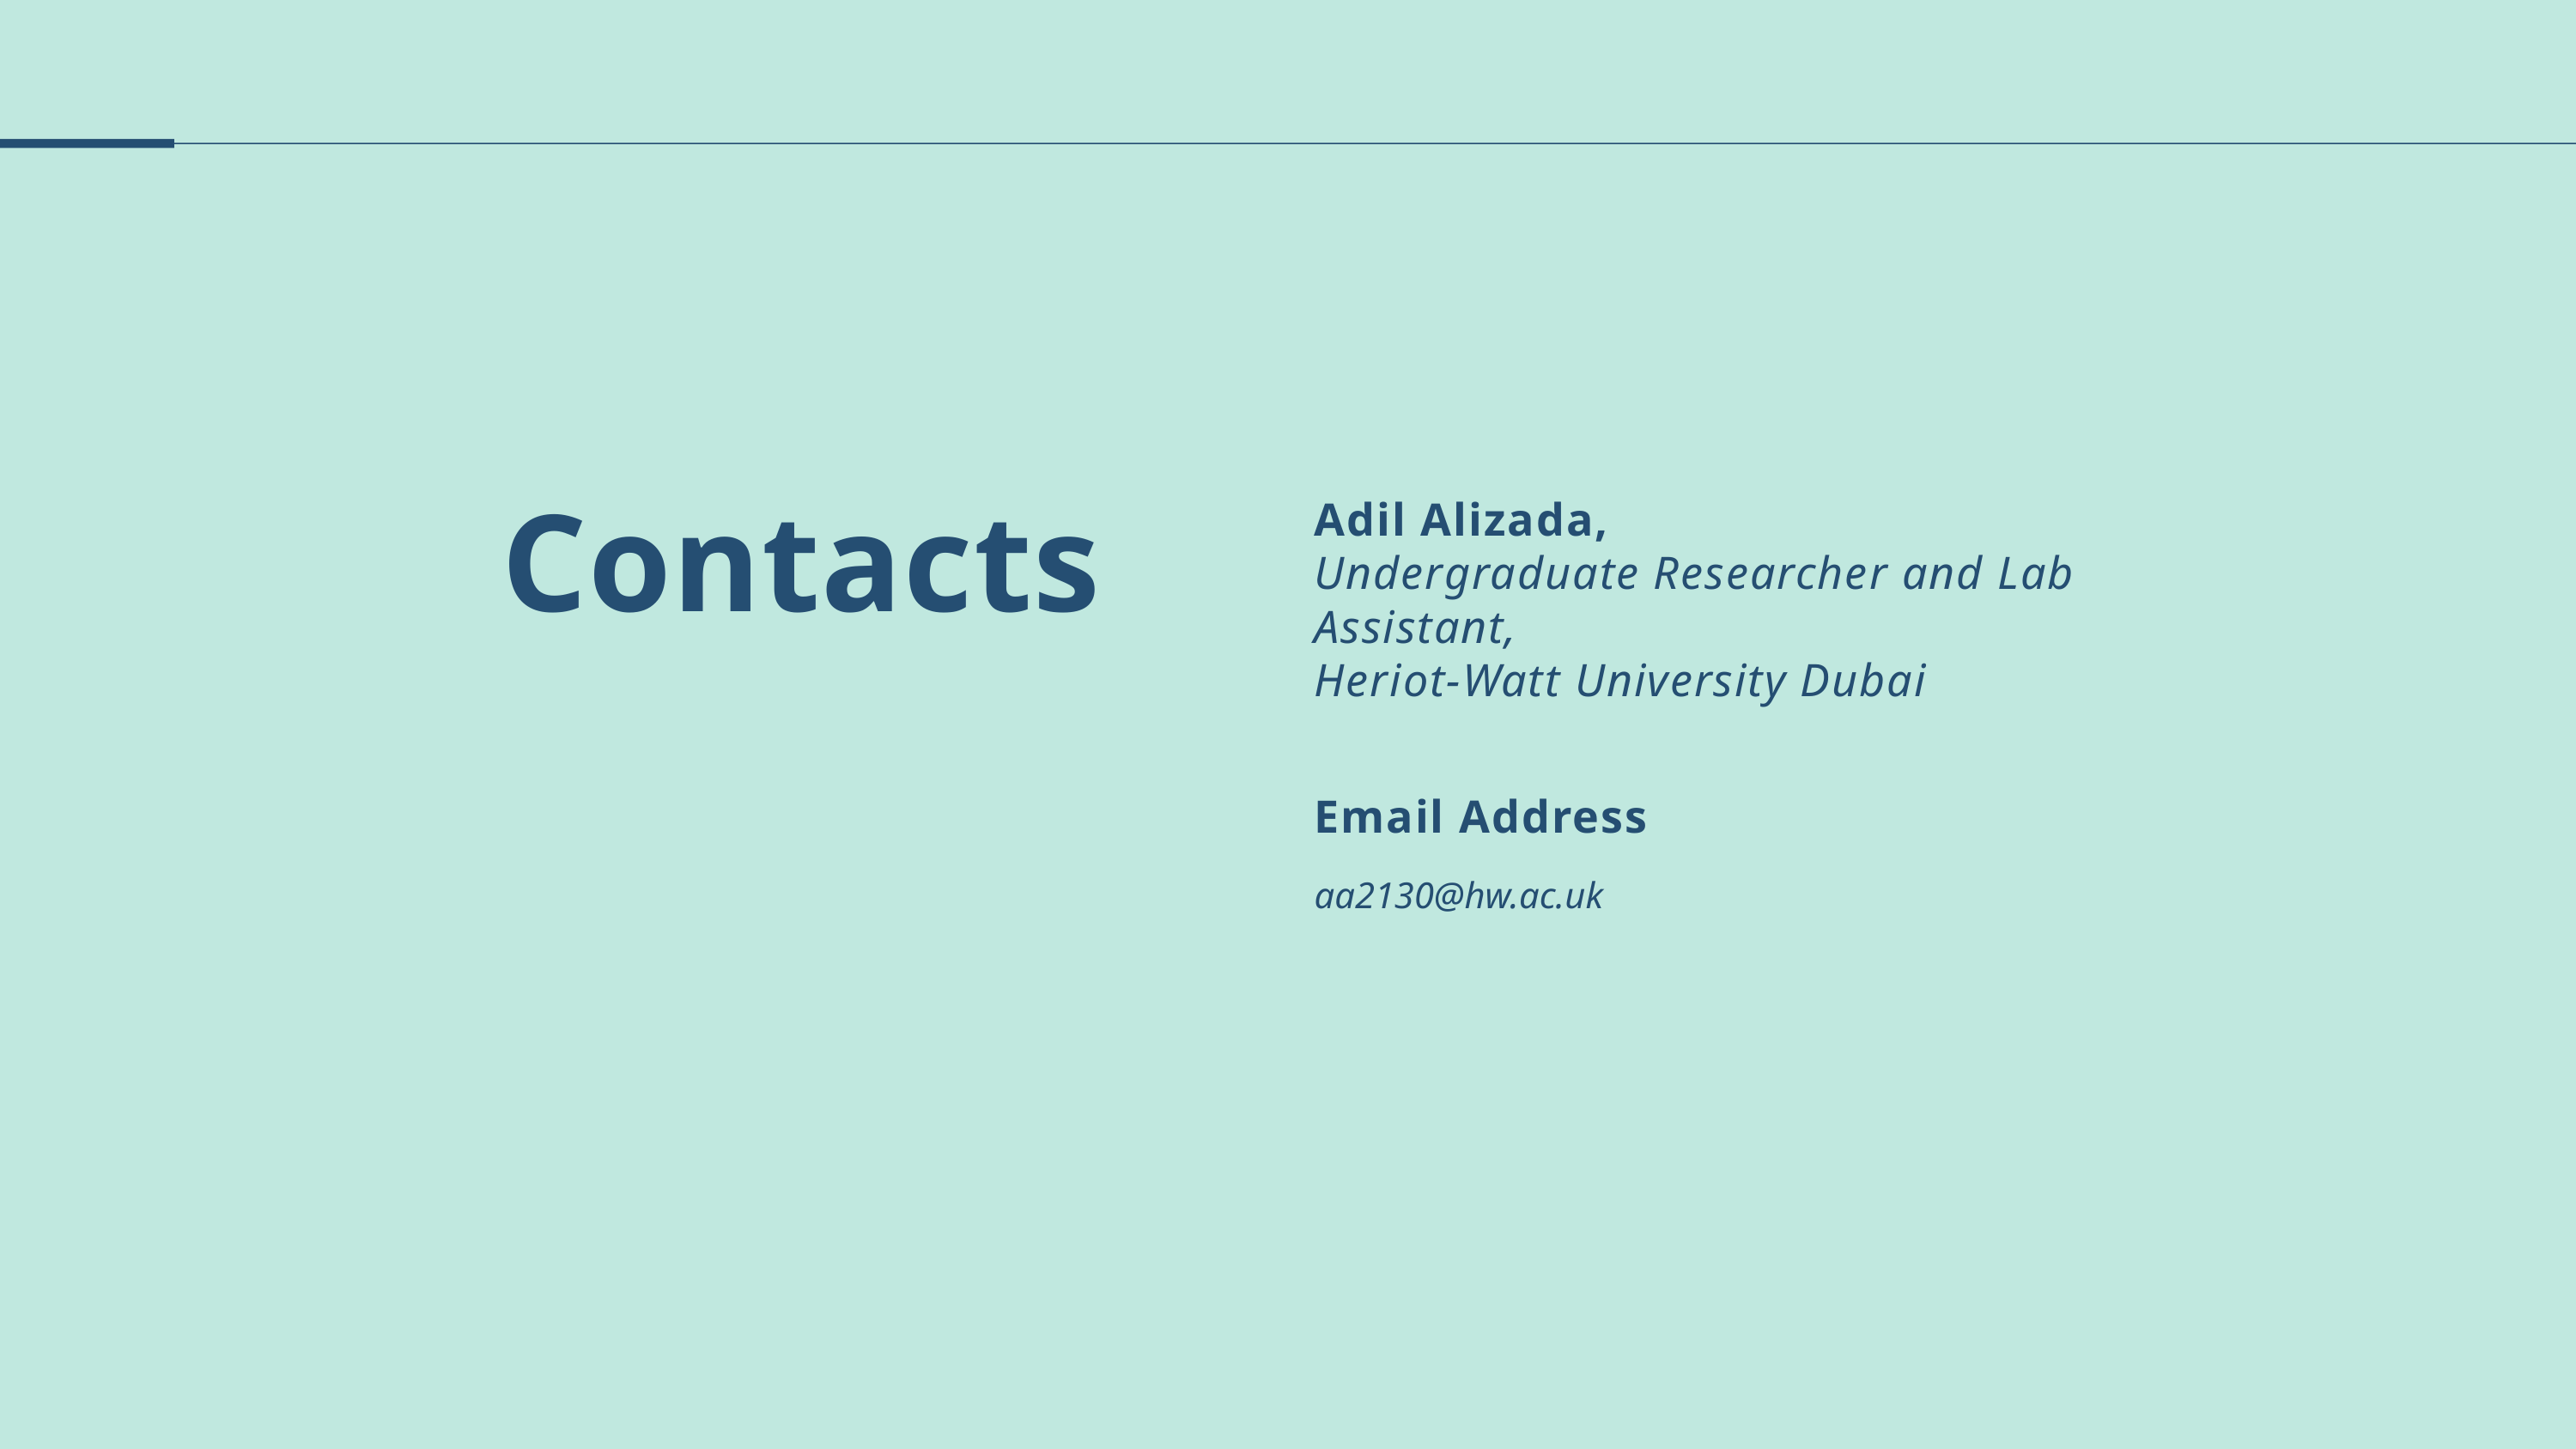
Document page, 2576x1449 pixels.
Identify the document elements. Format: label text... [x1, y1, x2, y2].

text_box aa2130@hw.ac.uk [1314, 862, 2133, 917]
text_box [0, 138, 2576, 149]
text_box Adil Alizada, Undergraduate Researcher and Lab Assistant, Heriot-Watt University Dubai [1314, 491, 2133, 706]
text_box Contacts [354, 491, 1102, 640]
text_box Email Address [1314, 788, 2133, 843]
